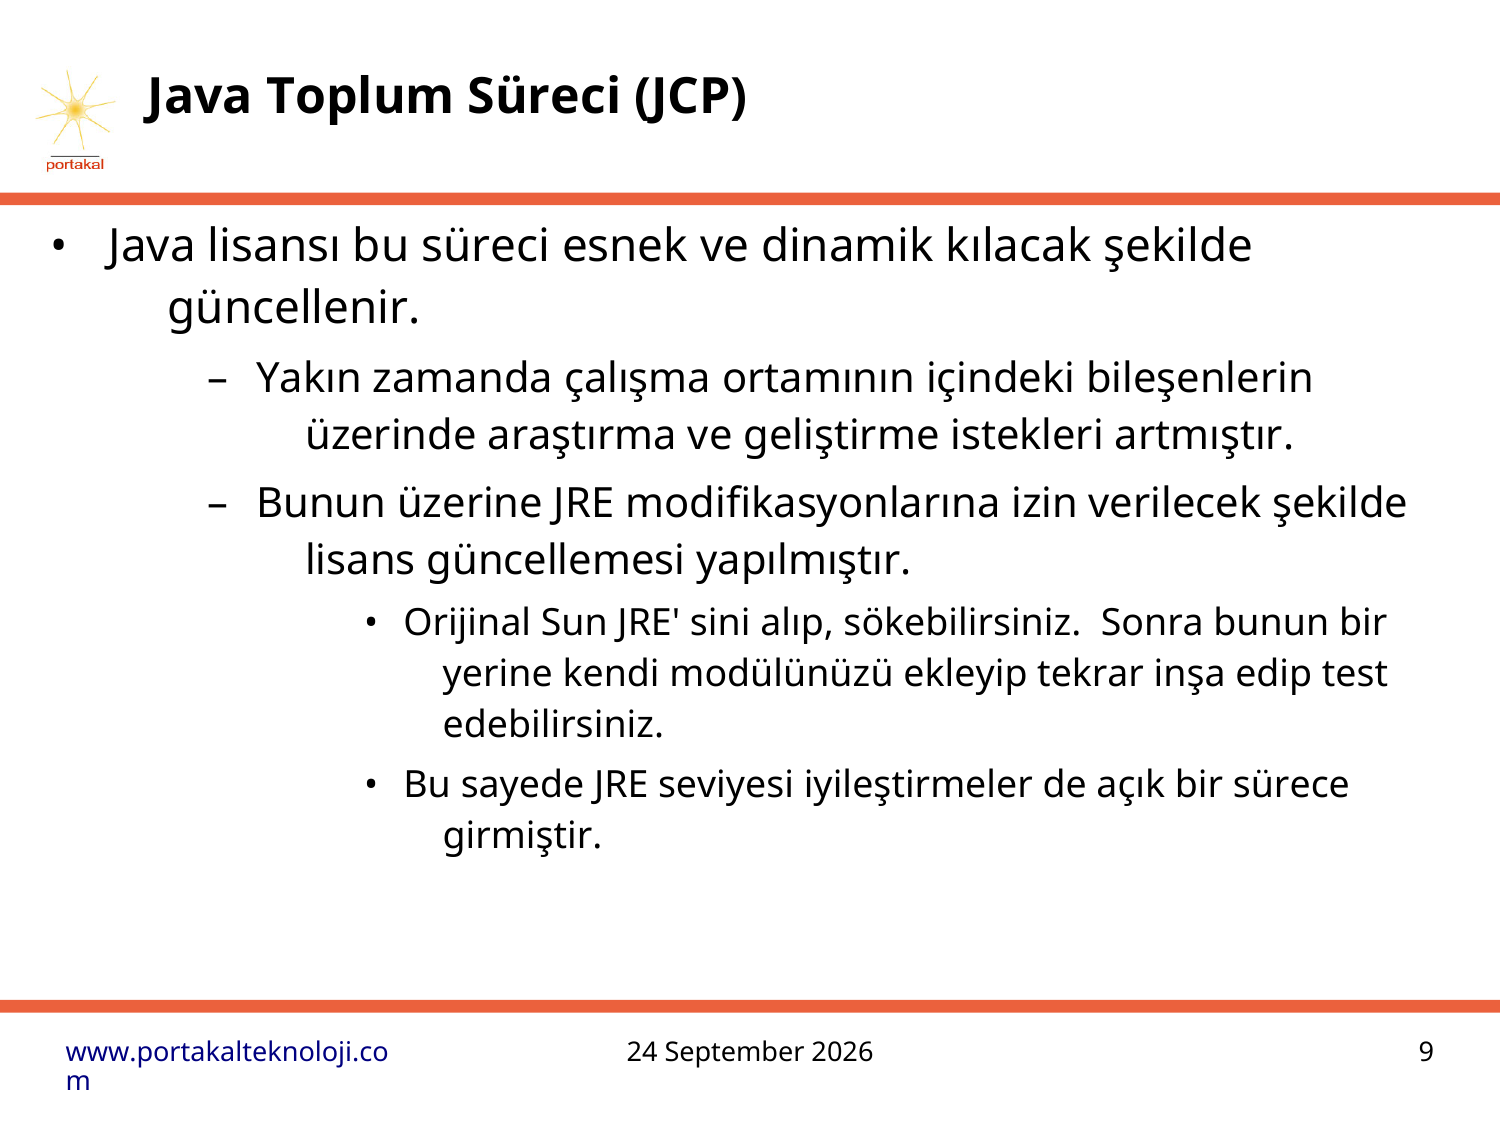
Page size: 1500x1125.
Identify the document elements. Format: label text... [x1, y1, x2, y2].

title Java Toplum Süreci (JCP) [147, 7, 1450, 181]
picture [29, 5, 120, 184]
list Java lisansı bu süreci esnek ve dinamik kılacak şekilde güncellenir. Yakın zamanda çalışma ortamının içindeki bileşenlerin üzerinde araştırma ve geliştirme istekleri artmıştır. Bunun üzerine JRE modifikasyonlarına izin verilecek şekilde lisans güncellemesi yapılmıştır. Orijinal Sun JRE' sini alıp, sökebilirsiniz. Sonra bunun bir yerine kendi modülünüzü ekleyip tekrar inşa edip test edebilirsiniz. Bu sayede JRE seviyesi iyileştirmeler de açık bir sürece girmiştir. [50, 212, 1450, 888]
